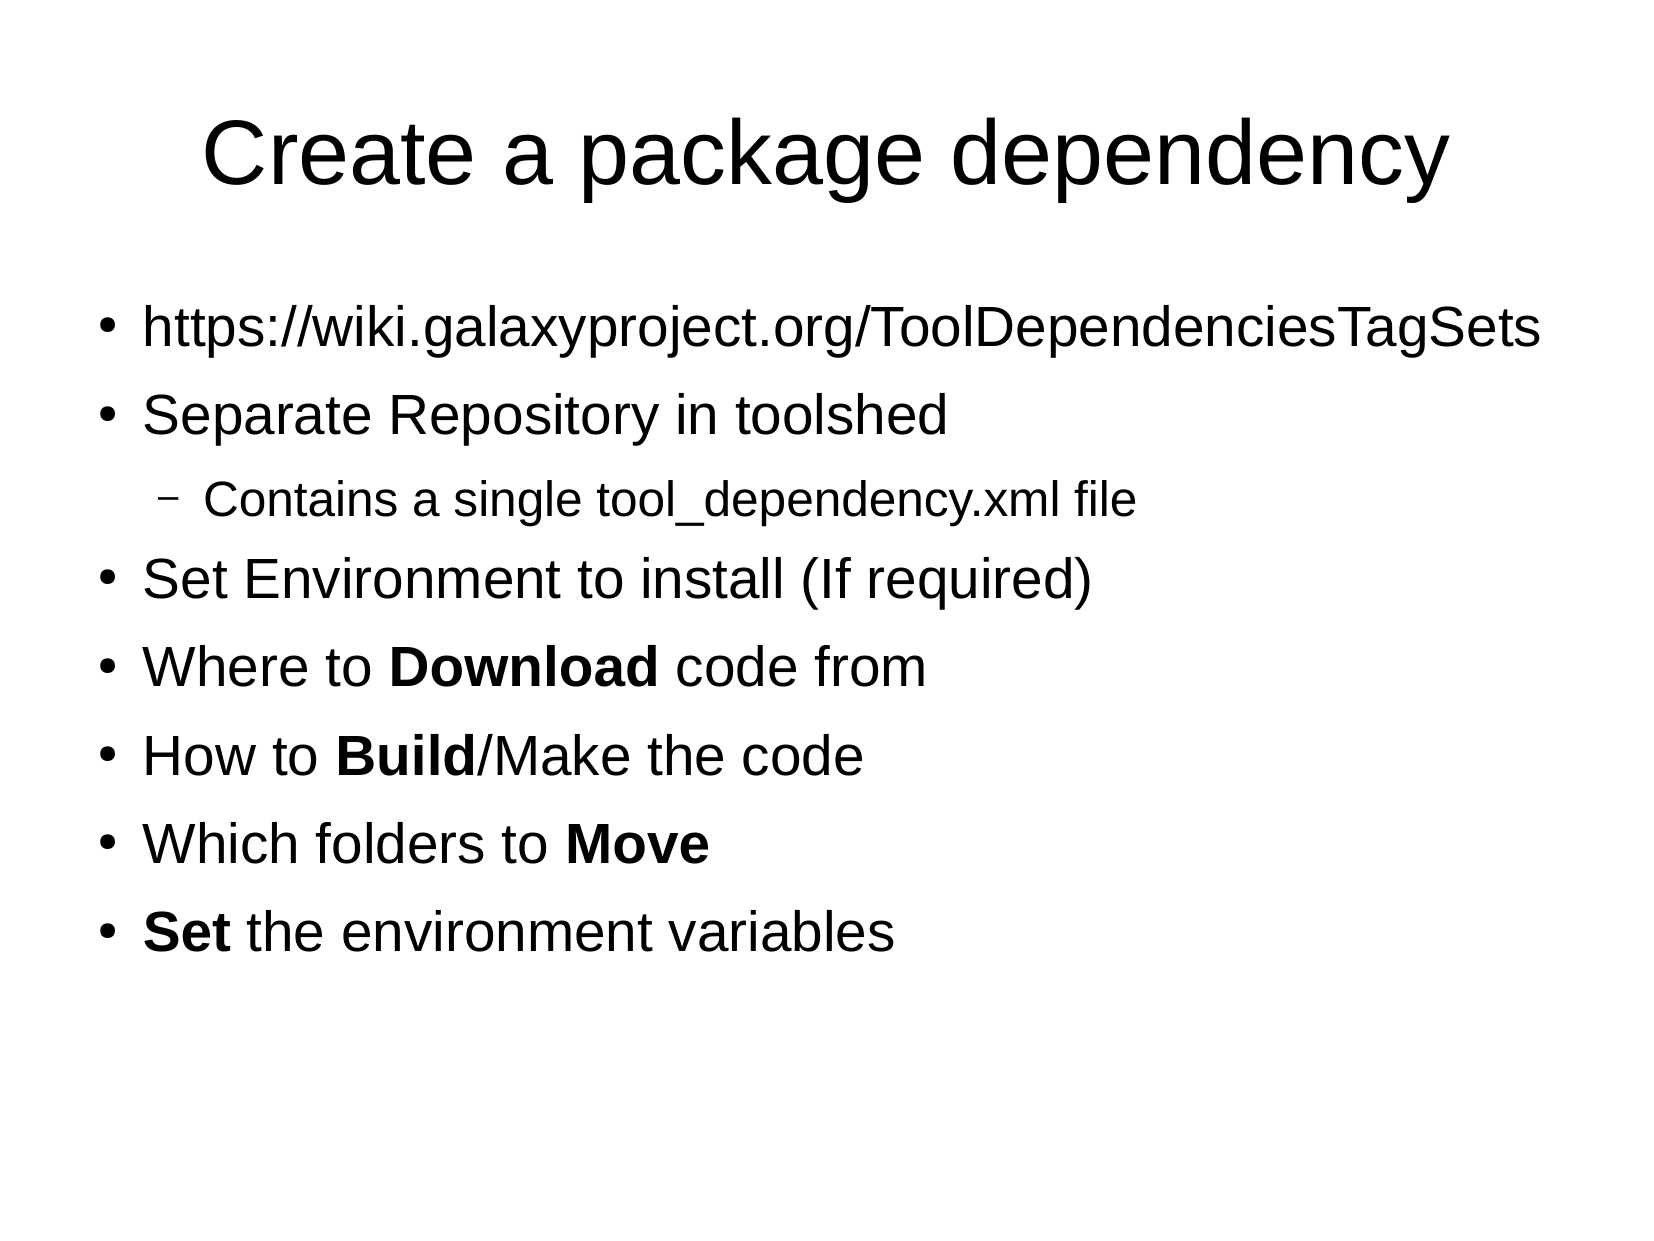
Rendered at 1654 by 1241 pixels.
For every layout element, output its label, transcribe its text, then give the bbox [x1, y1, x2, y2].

title Create a package dependency [82, 49, 1571, 257]
list https://wiki.galaxyproject.org/ToolDependenciesTagSets Separate Repository in toolshed Contains a single tool_dependency.xml file Set Environment to install (If required) Where to Download code from How to Build/Make the code Which folders to Move Set the environment variables [82, 295, 1571, 1015]
